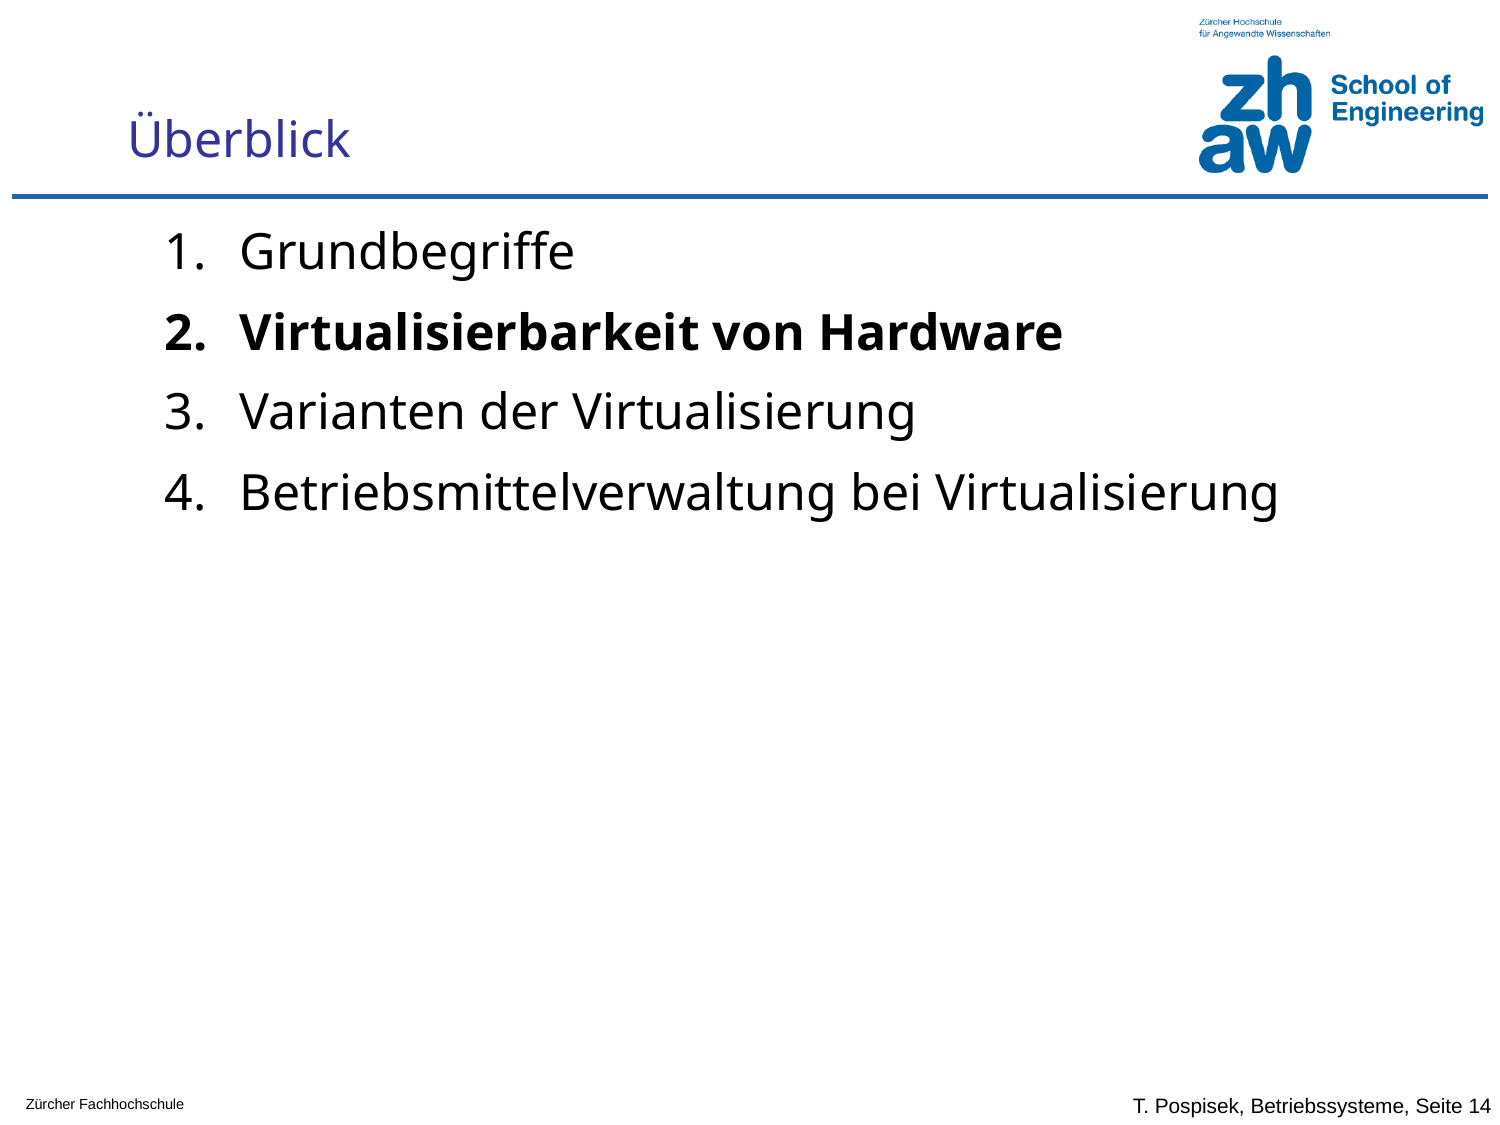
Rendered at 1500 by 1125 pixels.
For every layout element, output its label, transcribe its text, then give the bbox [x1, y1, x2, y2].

text_box Grundbegriffe Virtualisierbarkeit von Hardware Varianten der Virtualisierung Betriebsmittelverwaltung bei Virtualisierung [149, 212, 1363, 988]
title Überblick [112, 50, 1391, 175]
picture [1199, 19, 1483, 173]
